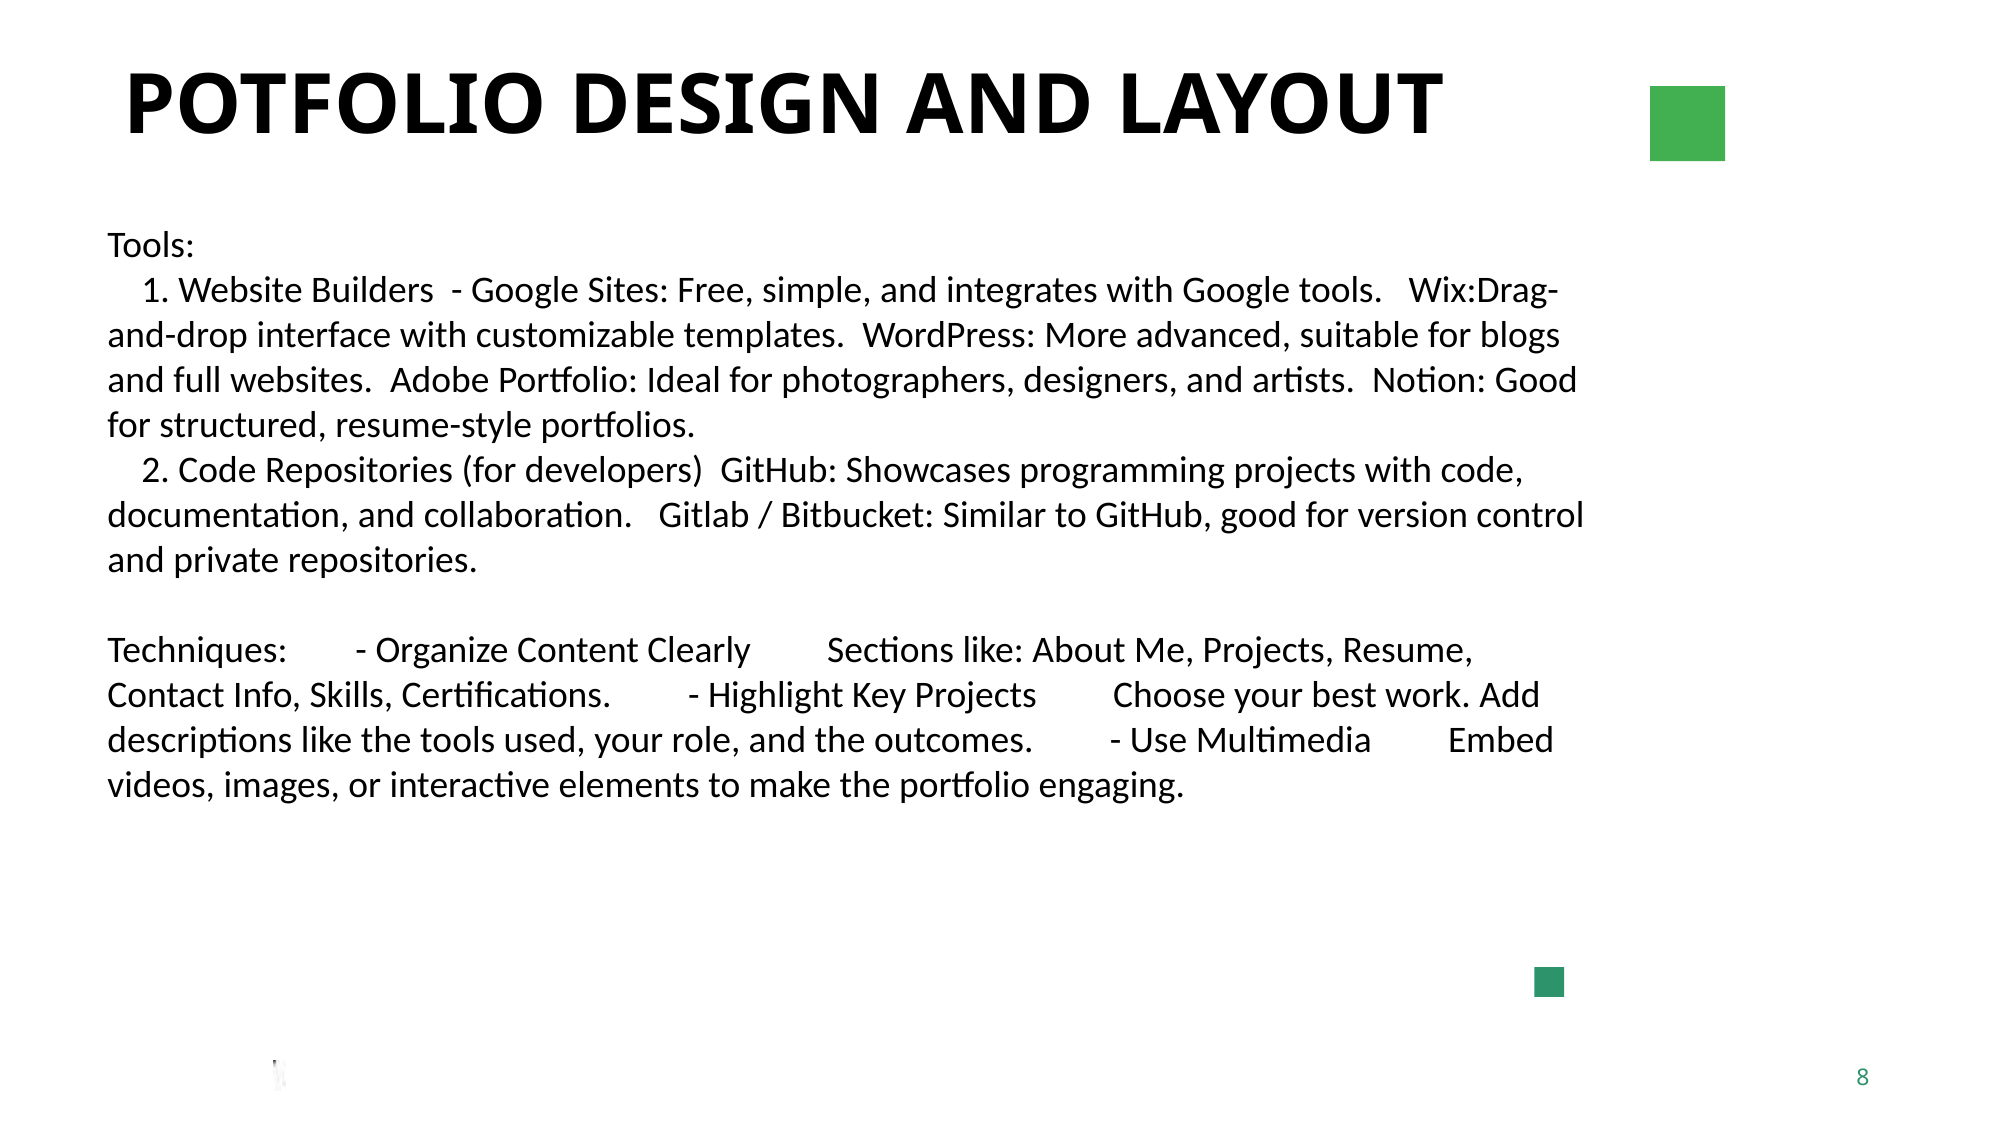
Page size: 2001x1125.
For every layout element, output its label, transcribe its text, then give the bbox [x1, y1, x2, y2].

text_box [1650, 86, 1726, 162]
picture [273, 1060, 286, 1091]
text_box 8 [1849, 1061, 1888, 1094]
text_box Tools: 1. Website Builders - Google Sites: Free, simple, and integrates with Google tools. Wix:Drag-and-drop interface with customizable templates. WordPress: More advanced, suitable for blogs and full websites. Adobe Portfolio: Ideal for photographers, designers, and artists. Notion: Good for structured, resume-style portfolios. 2. Code Repositories (for developers) GitHub: Showcases programming projects with code, documentation, and collaboration. Gitlab / Bitbucket: Similar to GitHub, good for version control and private repositories. Techniques: - Organize Content Clearly Sections like: About Me, Projects, Resume, Contact Info, Skills, Certifications. - Highlight Key Projects Choose your best work. Add descriptions like the tools used, your role, and the outcomes. - Use Multimedia Embed videos, images, or interactive elements to make the portfolio engaging. [92, 212, 1612, 1046]
text_box POTFOLIO DESIGN AND LAYOUT [121, 47, 1565, 151]
